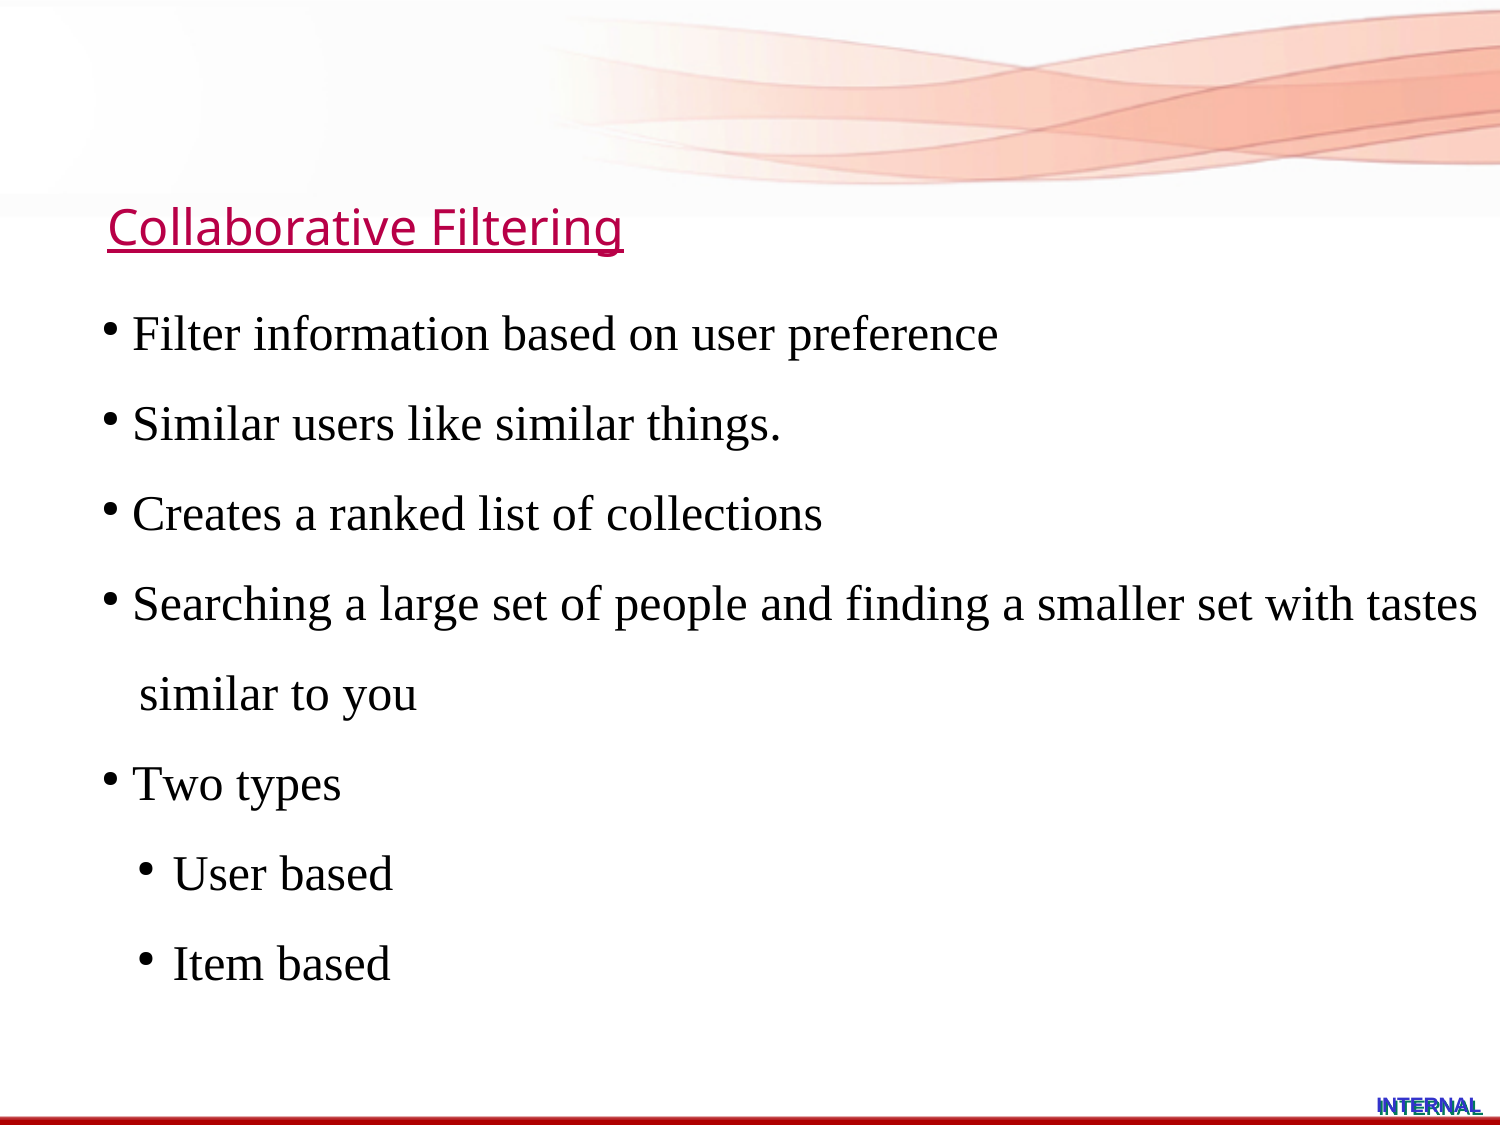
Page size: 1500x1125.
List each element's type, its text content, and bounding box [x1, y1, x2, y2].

picture [0, 0, 1500, 1120]
text_box Collaborative Filtering [92, 187, 806, 263]
text_box Filter information based on user preference Similar users like similar things. Creates a ranked list of collections Searching a large set of people and finding a smaller set with tastes similar to you Two types User based Item based [86, 263, 1500, 1051]
